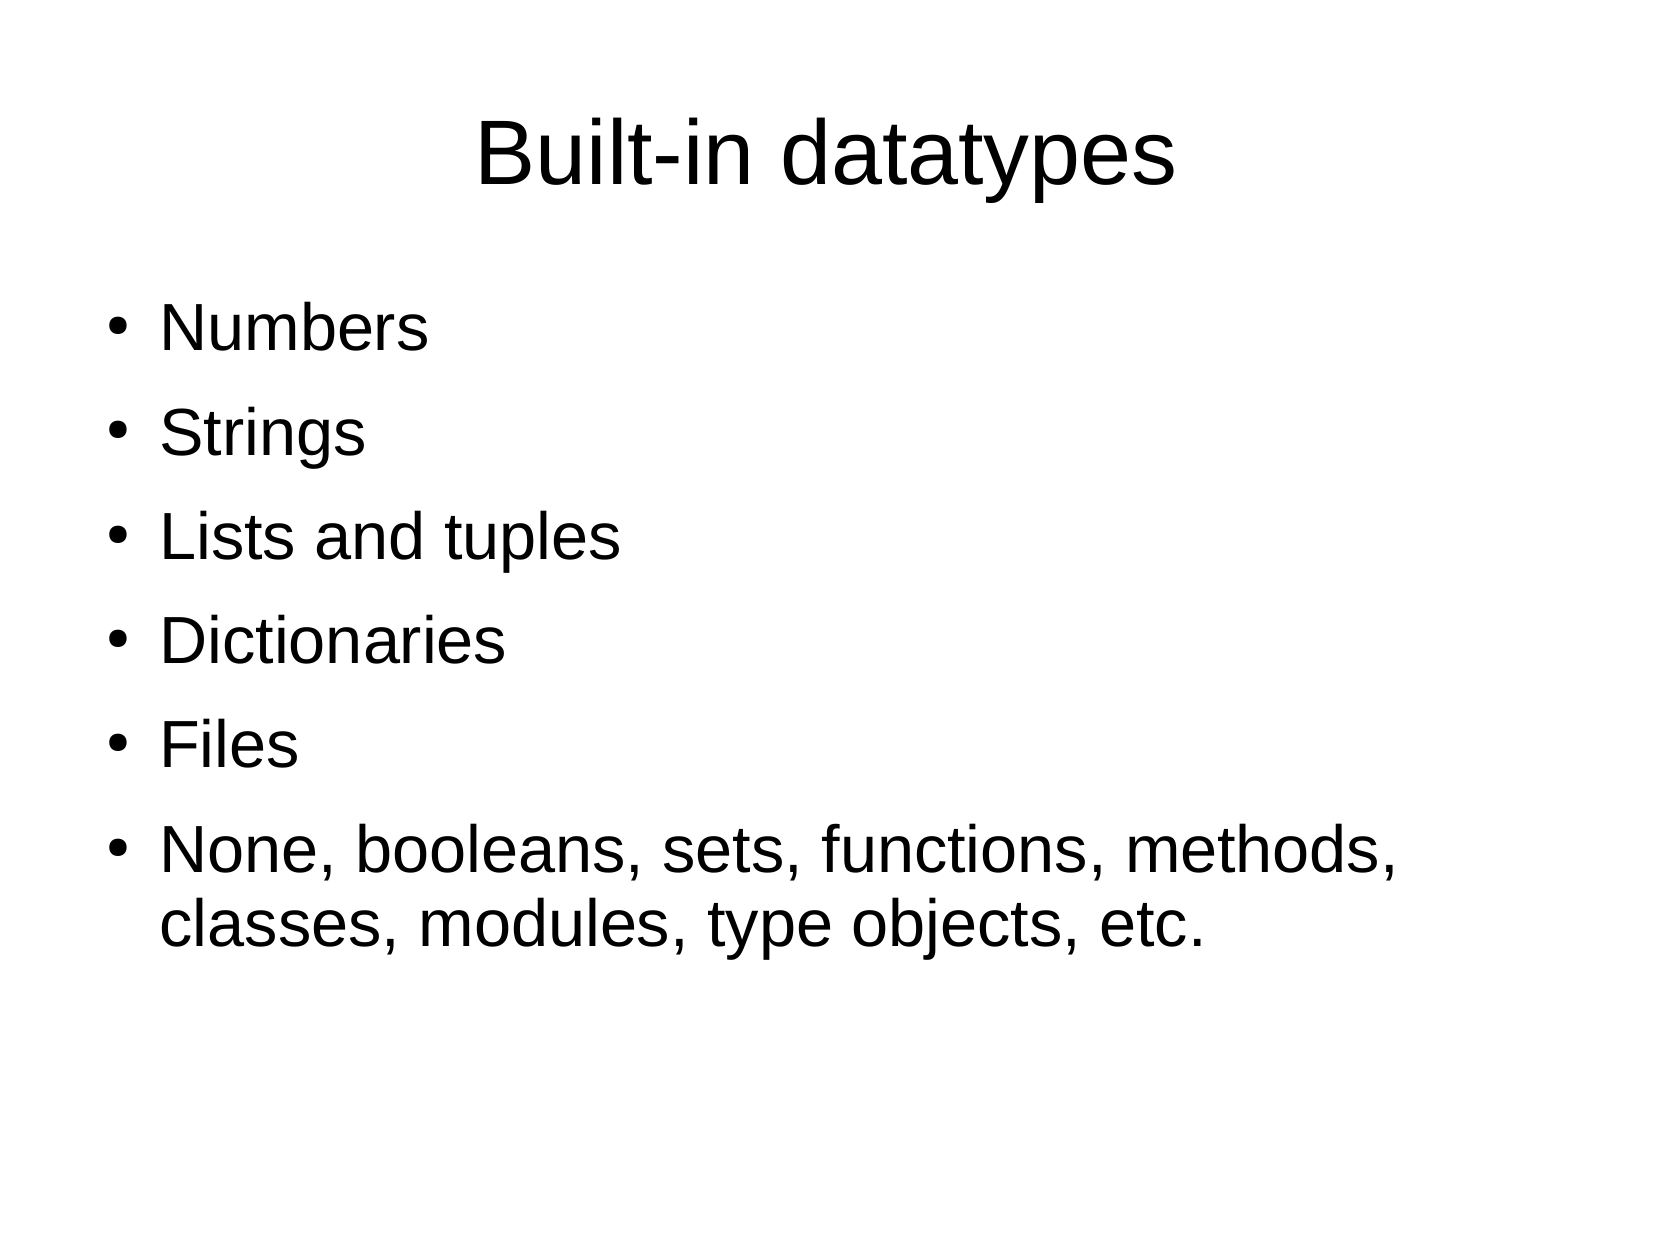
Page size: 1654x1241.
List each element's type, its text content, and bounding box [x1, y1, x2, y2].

title Built-in datatypes [82, 49, 1571, 257]
list Numbers Strings Lists and tuples Dictionaries Files None, booleans, sets, functions, methods, classes, modules, type objects, etc. [88, 290, 1577, 1109]
